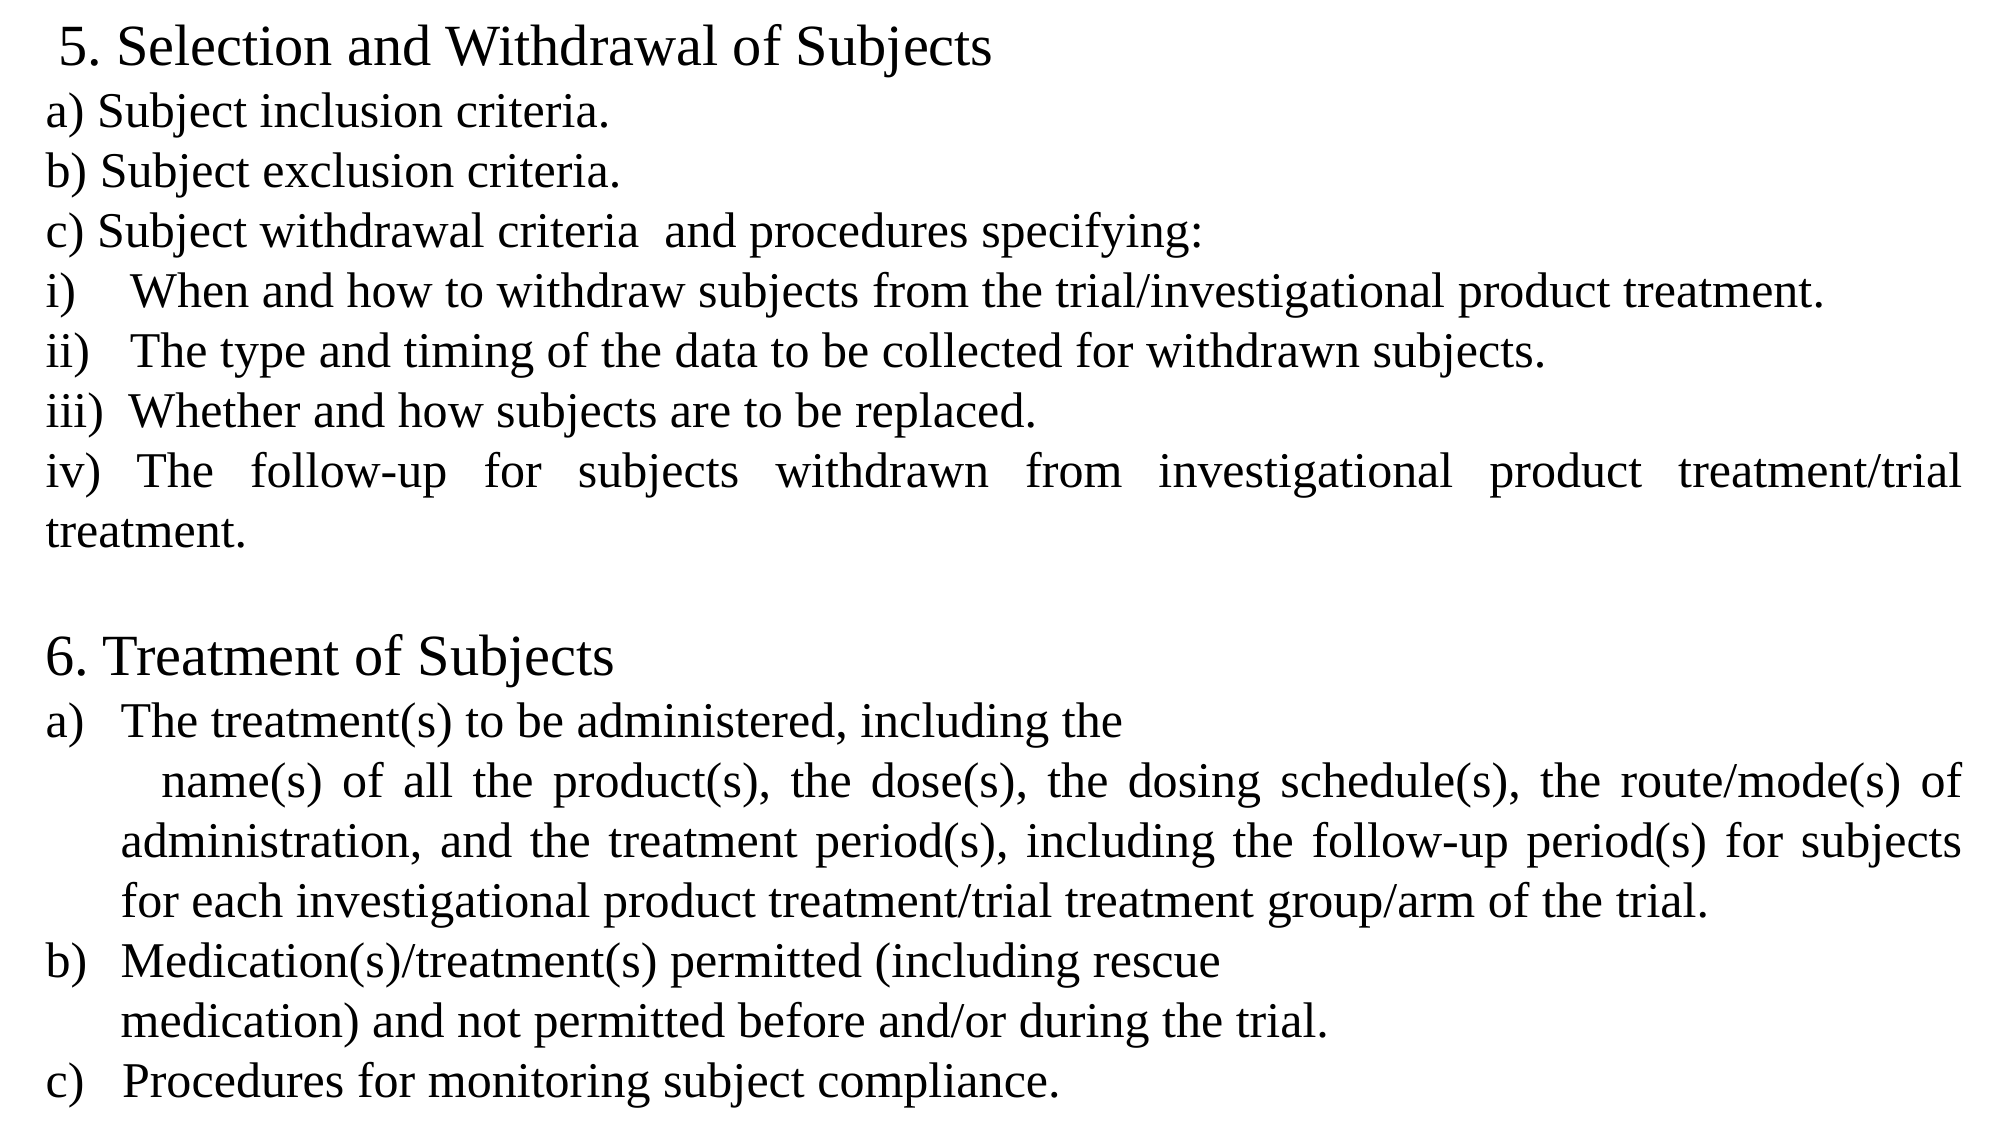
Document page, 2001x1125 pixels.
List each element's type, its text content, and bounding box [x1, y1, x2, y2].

text_box 5. Selection and Withdrawal of Subjects a) Subject inclusion criteria. b) Subject exclusion criteria. c) Subject withdrawal criteria and procedures specifying: When and how to withdraw subjects from the trial/investigational product treatment. The type and timing of the data to be collected for withdrawn subjects. iii) Whether and how subjects are to be replaced. iv) The follow-up for subjects withdrawn from investigational product treatment/trial treatment. 6. Treatment of Subjects The treatment(s) to be administered, including the name(s) of all the product(s), the dose(s), the dosing schedule(s), the route/mode(s) of administration, and the treatment period(s), including the follow-up period(s) for subjects for each investigational product treatment/trial treatment group/arm of the trial. Medication(s)/treatment(s) permitted (including rescue medication) and not permitted before and/or during the trial. c) Procedures for monitoring subject compliance. [30, 0, 1979, 1125]
